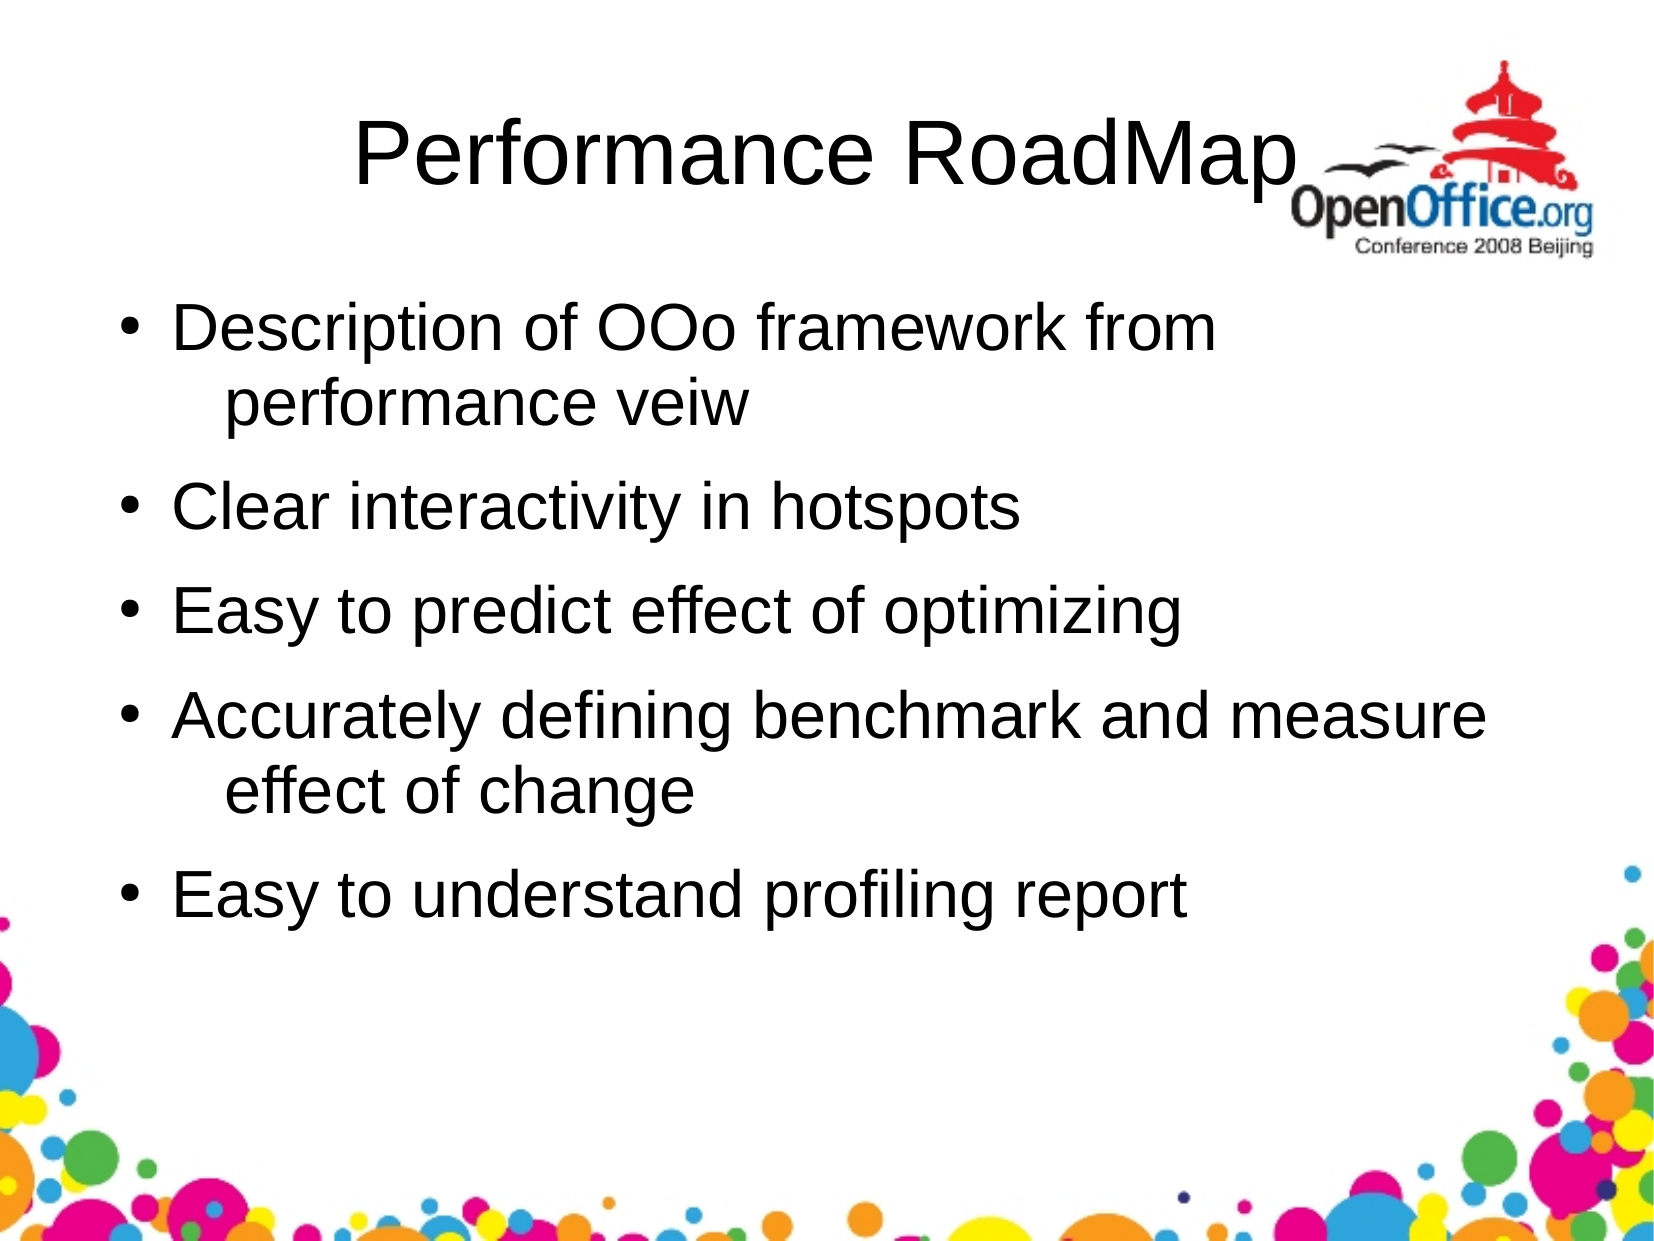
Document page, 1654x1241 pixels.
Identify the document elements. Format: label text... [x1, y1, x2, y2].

list Description of OOo framework from performance veiw Clear interactivity in hotspots Easy to predict effect of optimizing Accurately defining benchmark and measure effect of change Easy to understand profiling report [82, 290, 1571, 1109]
title Performance RoadMap [82, 49, 1571, 257]
picture [0, 0, 1654, 1241]
